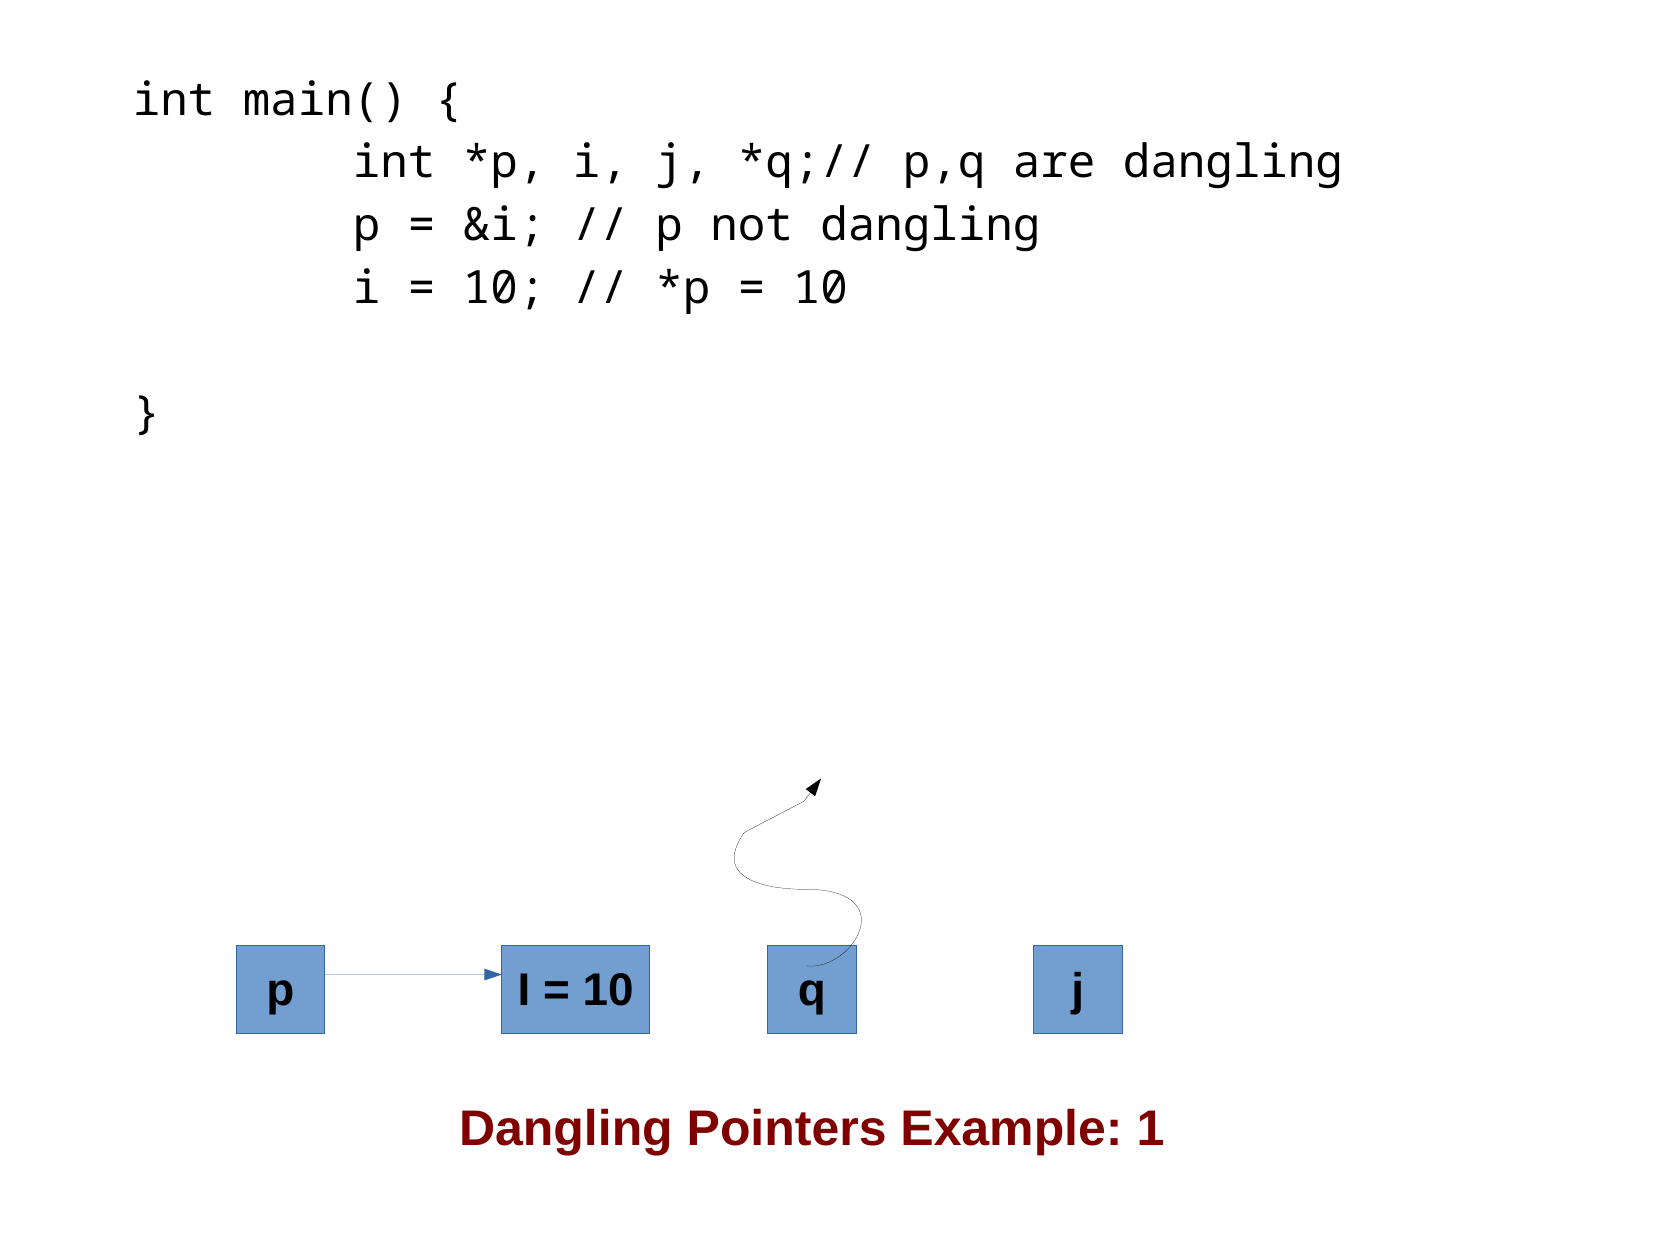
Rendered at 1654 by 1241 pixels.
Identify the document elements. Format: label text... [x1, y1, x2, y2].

text_box j [1033, 945, 1123, 1034]
text_box Dangling Pointers Example: 1 [147, 1092, 1477, 1164]
text_box p [236, 945, 325, 1034]
text_box I = 10 [501, 945, 650, 1034]
text_box int main() { int *p, i, j, *q;// p,q are dangling p = &i; // p not dangling i = 10; // *p = 10 } [118, 59, 1526, 650]
text_box q [767, 945, 857, 1034]
